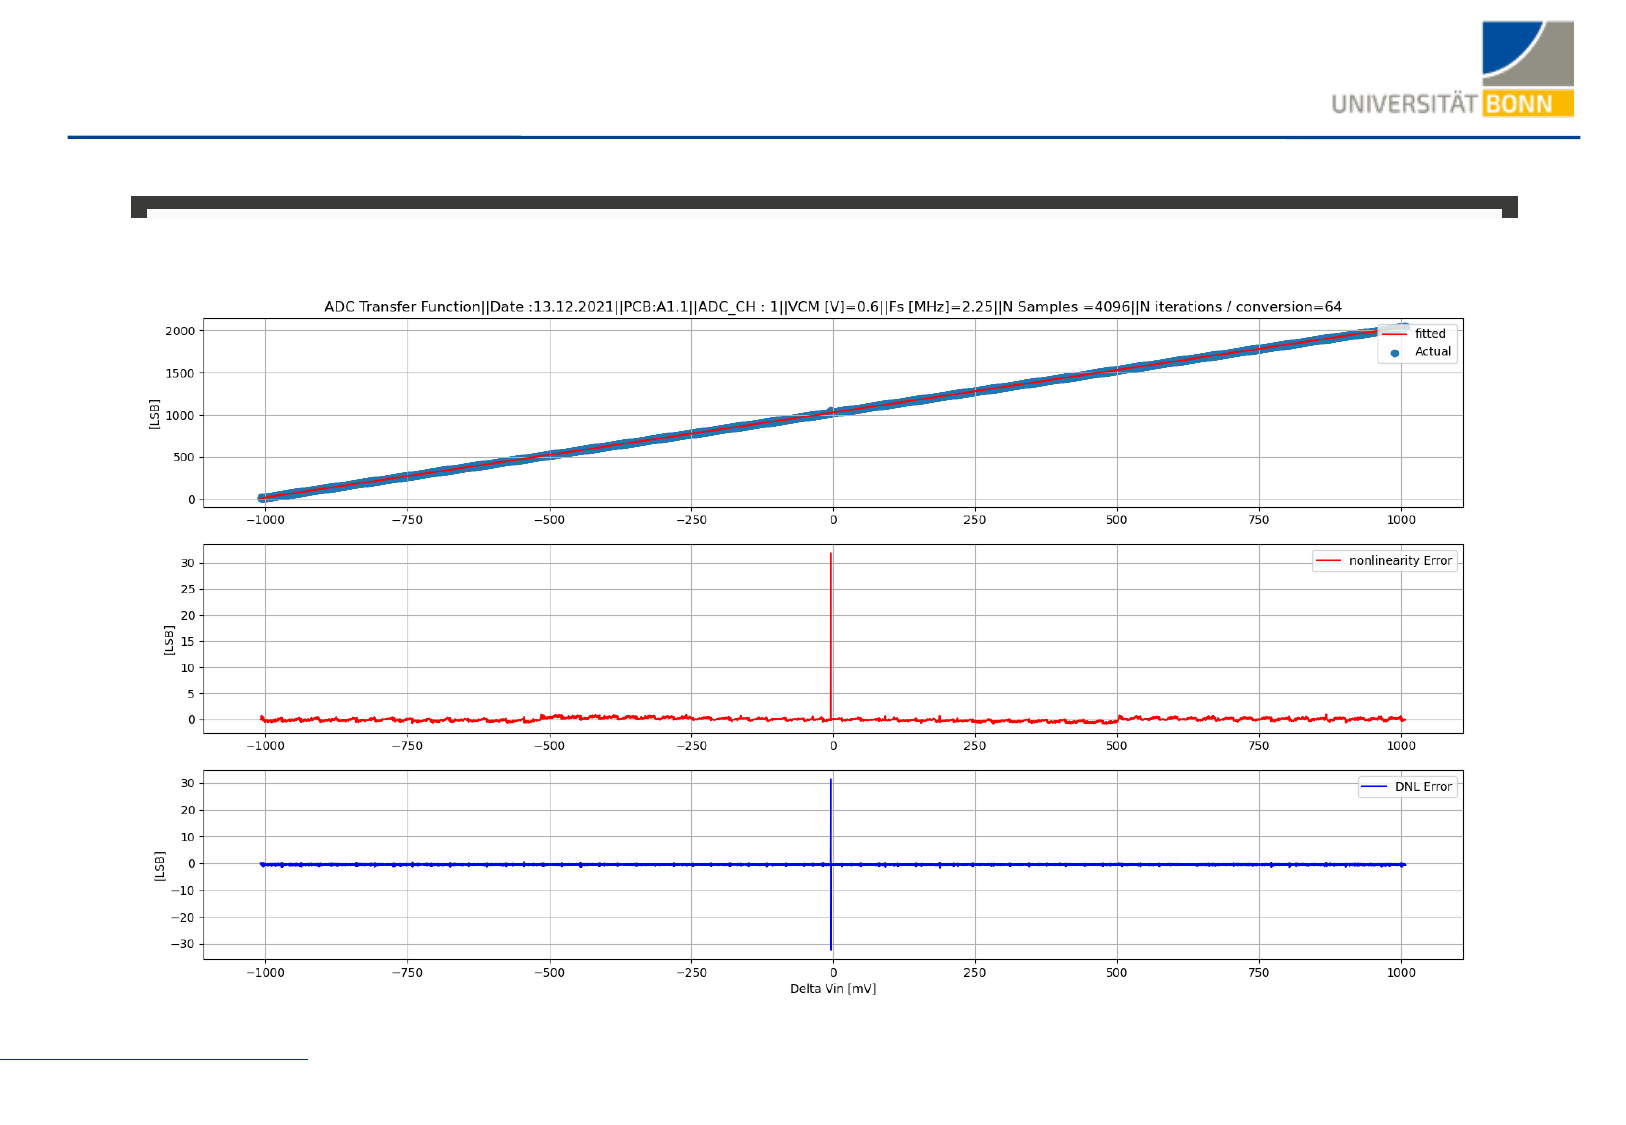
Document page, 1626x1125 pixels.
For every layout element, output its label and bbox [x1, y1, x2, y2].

picture [1330, 0, 1574, 137]
chart [81, 160, 1569, 218]
picture [0, 218, 1625, 1051]
